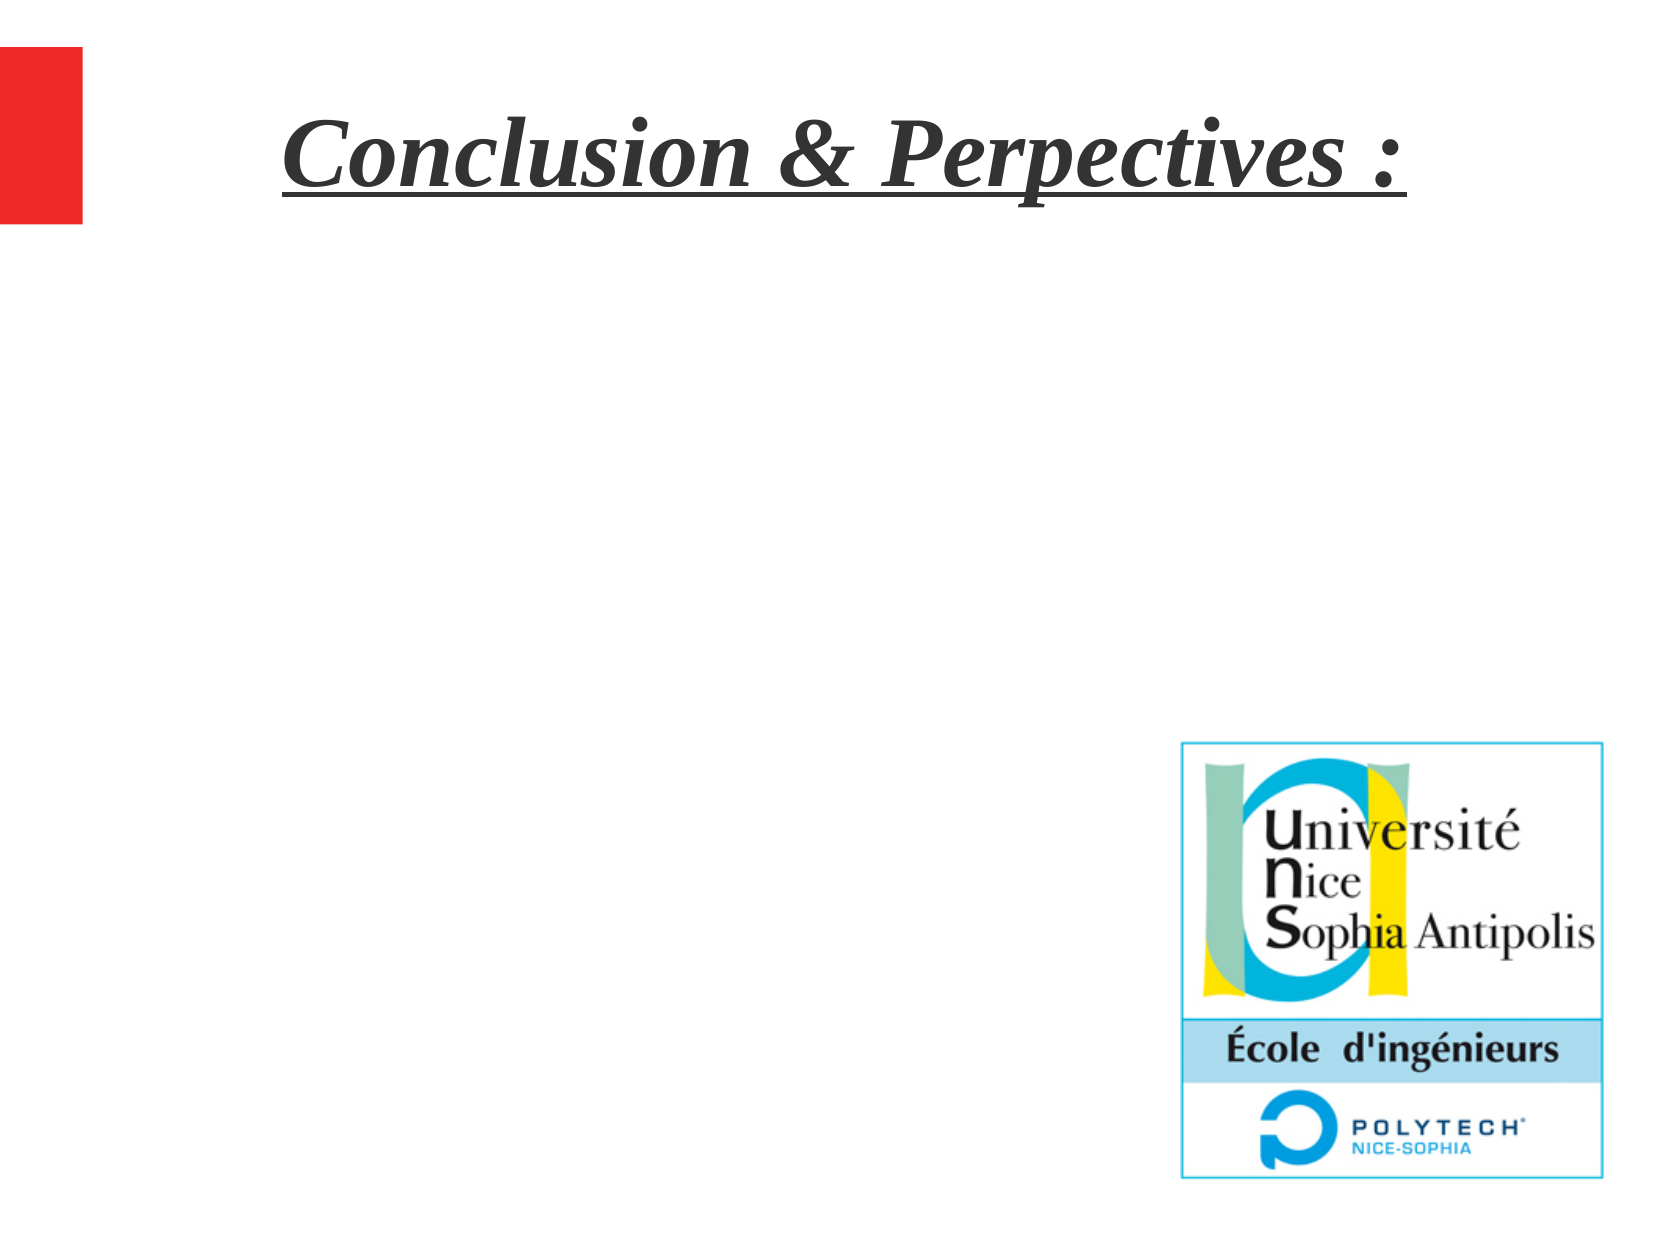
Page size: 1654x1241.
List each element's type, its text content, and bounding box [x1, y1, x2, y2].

picture [1179, 740, 1607, 1182]
title Conclusion & Perpectives : [118, 49, 1571, 257]
